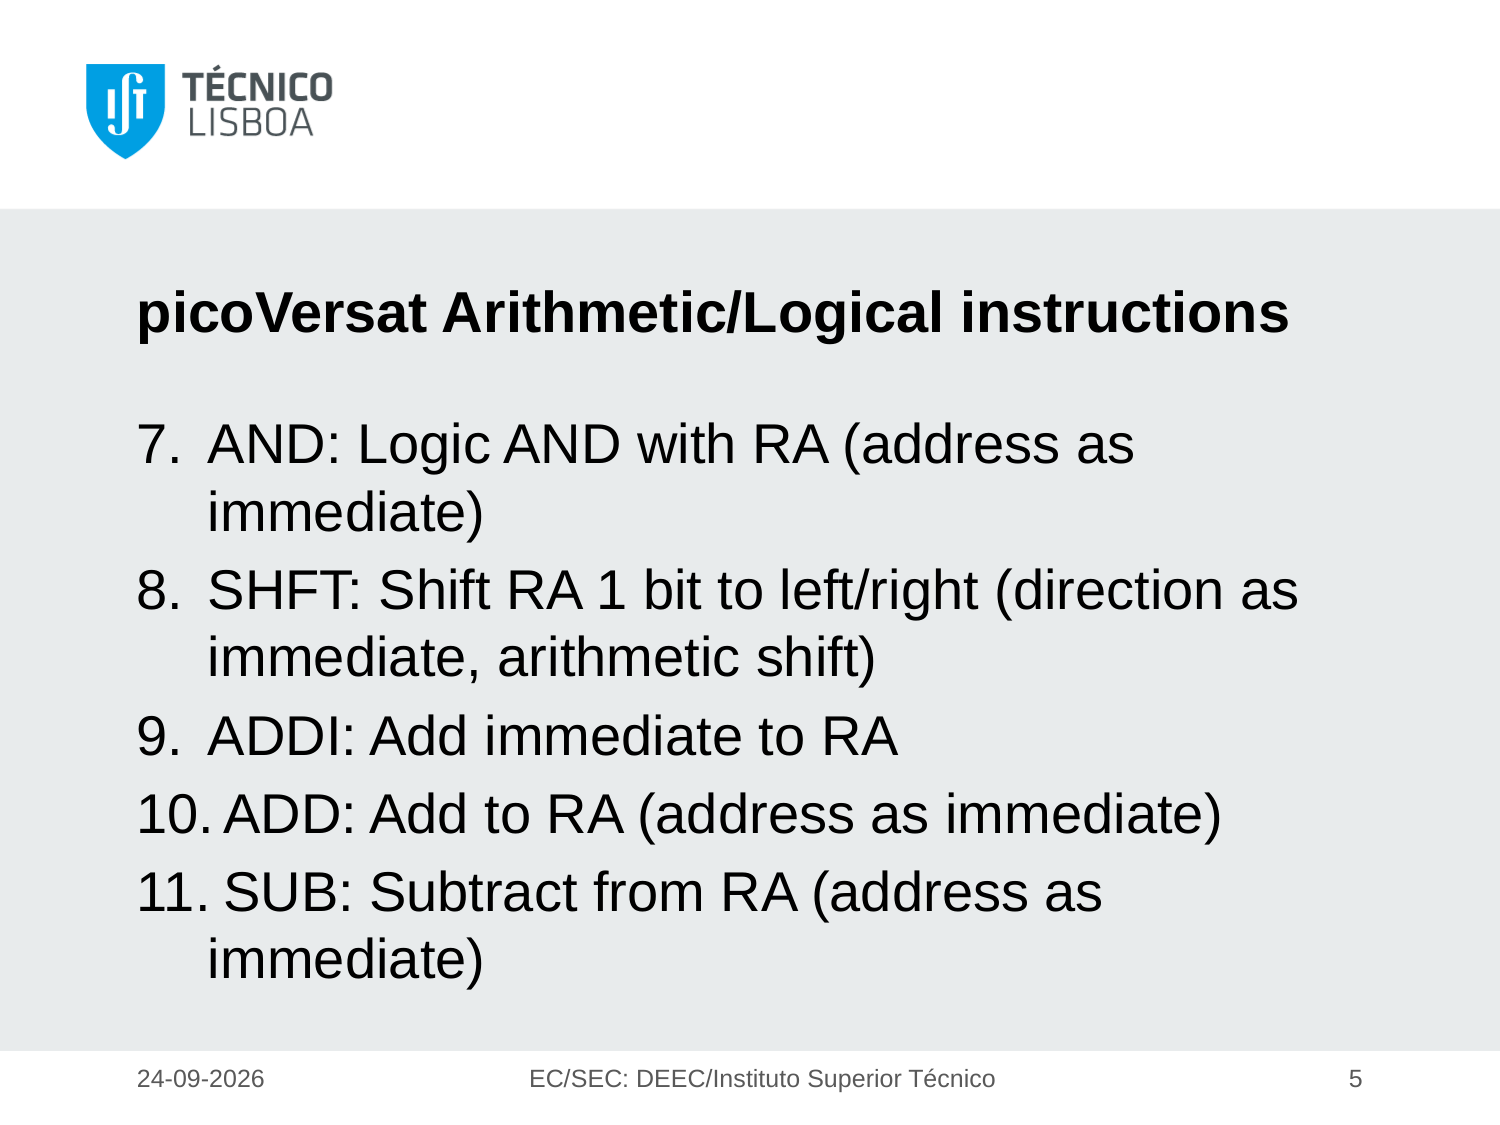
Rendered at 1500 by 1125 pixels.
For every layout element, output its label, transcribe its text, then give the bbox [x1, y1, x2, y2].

footer EC/SEC: DEEC/Instituto Superior Técnico [512, 1052, 1021, 1103]
title picoVersat Arithmetic/Logical instructions [121, 237, 1378, 381]
list AND: Logic AND with RA (address as immediate) SHFT: Shift RA 1 bit to left/right (direction as immediate, arithmetic shift) ADDI: Add immediate to RA ADD: Add to RA (address as immediate) SUB: Subtract from RA (address as immediate) [121, 400, 1378, 1005]
picture [0, 0, 1500, 1125]
slide_number <number> [1077, 1052, 1378, 1103]
slide_number 25-09-2018 [121, 1052, 425, 1103]
